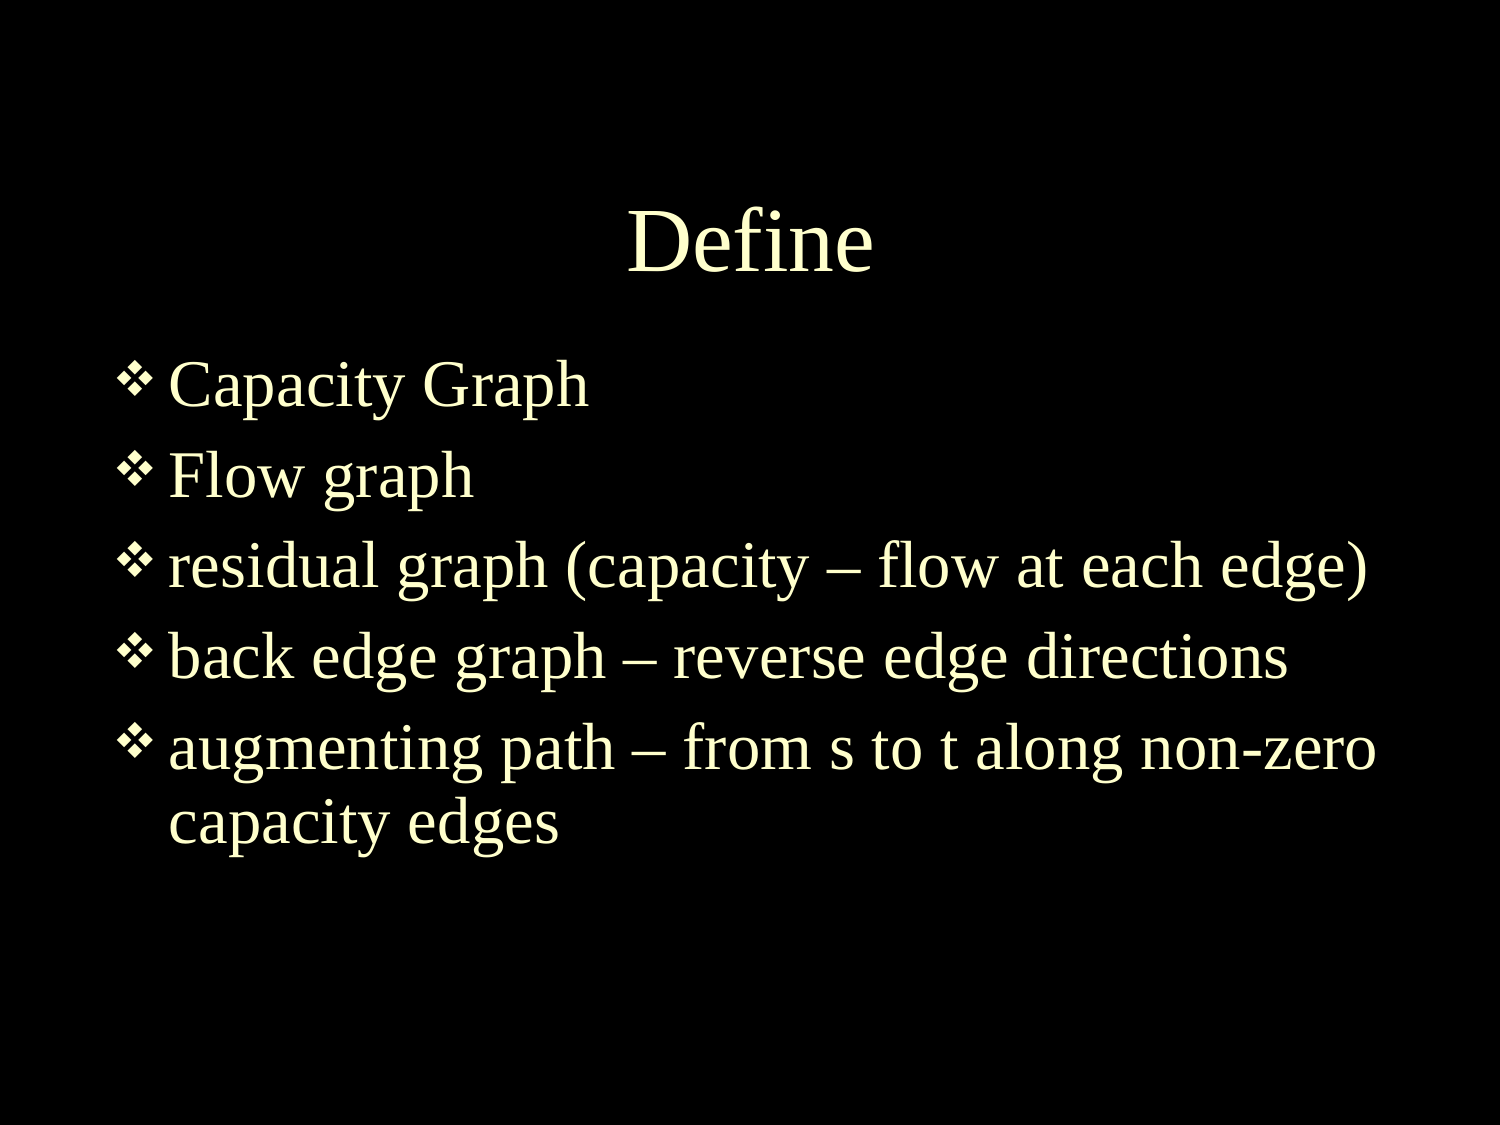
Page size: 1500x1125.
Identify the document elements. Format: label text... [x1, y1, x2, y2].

list Capacity Graph Flow graph residual graph (capacity – flow at each edge) back edge graph – reverse edge directions augmenting path – from s to t along non-zero capacity edges [112, 347, 1482, 1011]
title Define [22, 145, 1480, 336]
